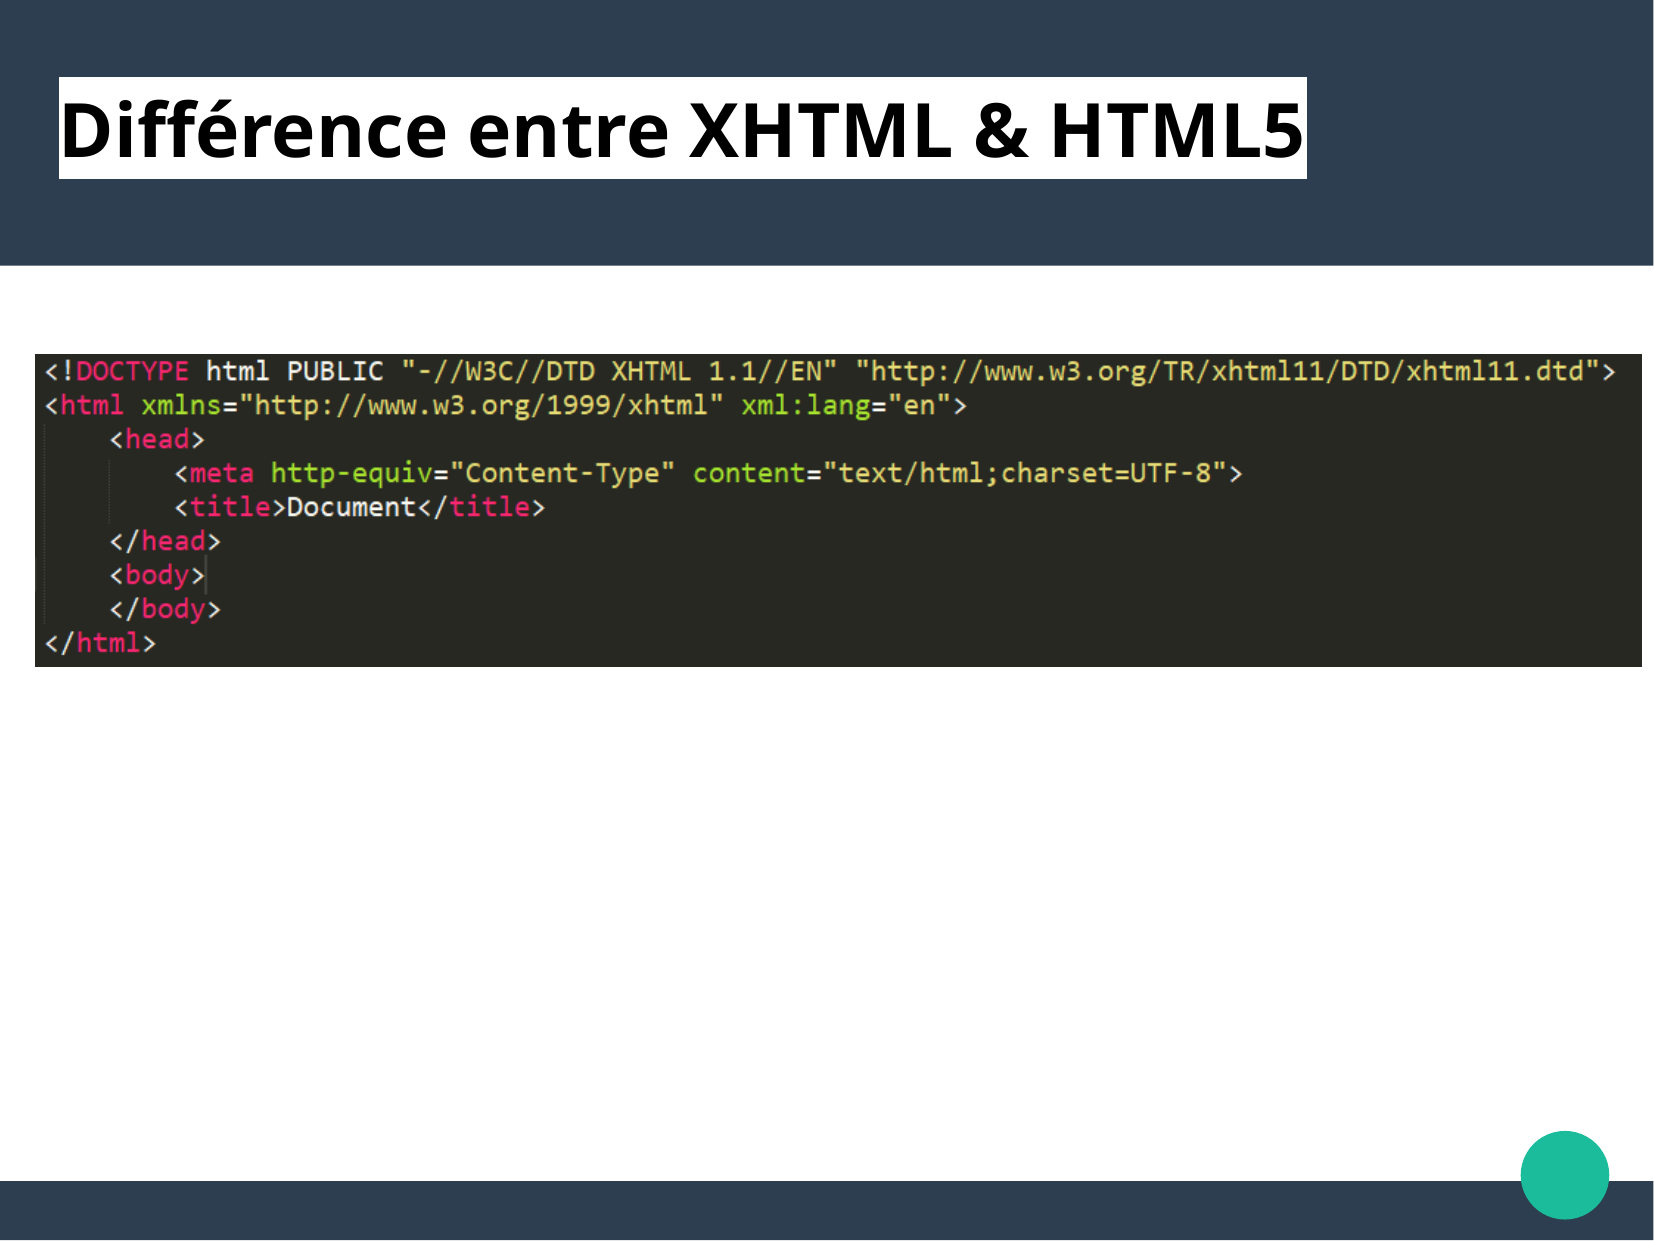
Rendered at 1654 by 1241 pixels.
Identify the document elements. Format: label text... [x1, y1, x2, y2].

title Différence entre XHTML & HTML5 [59, 49, 1595, 207]
picture [35, 354, 1642, 667]
